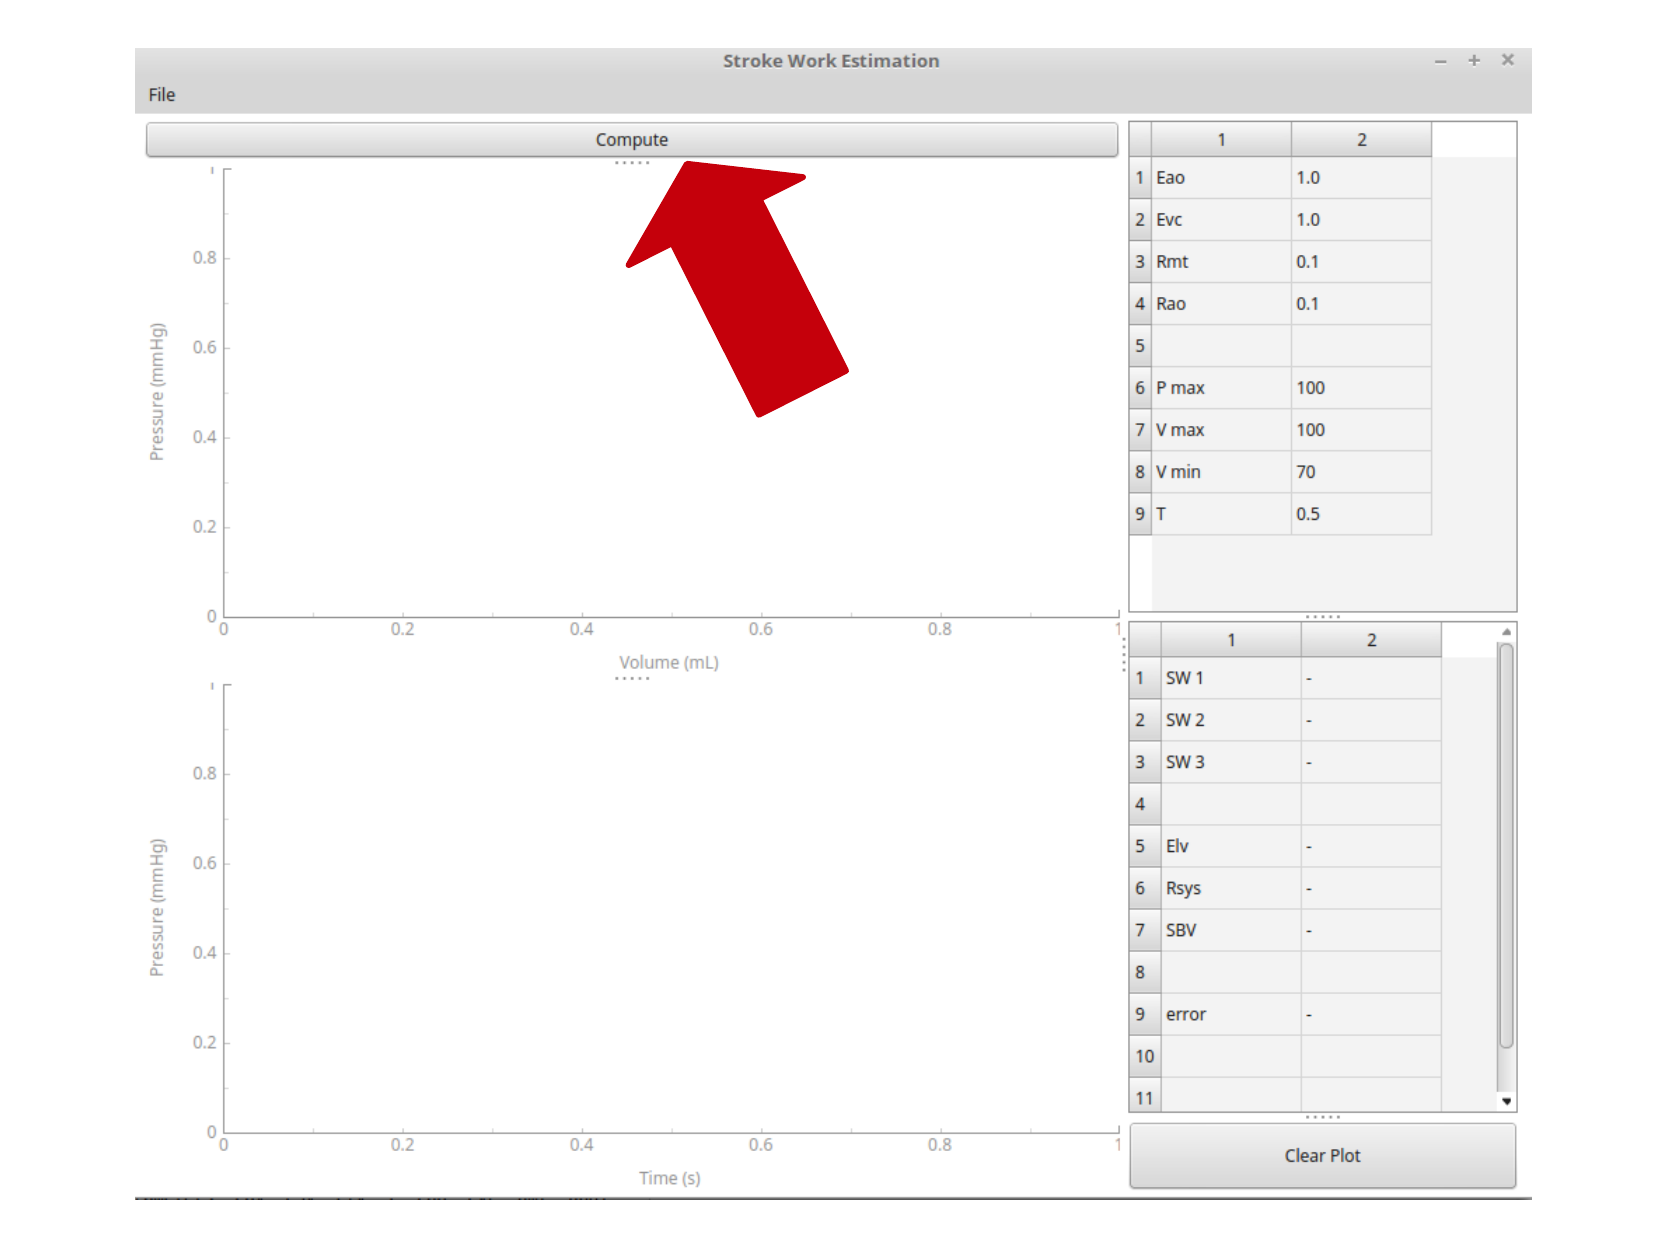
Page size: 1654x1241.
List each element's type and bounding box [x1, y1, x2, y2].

text_box [628, 163, 846, 415]
picture [135, 48, 1532, 1201]
